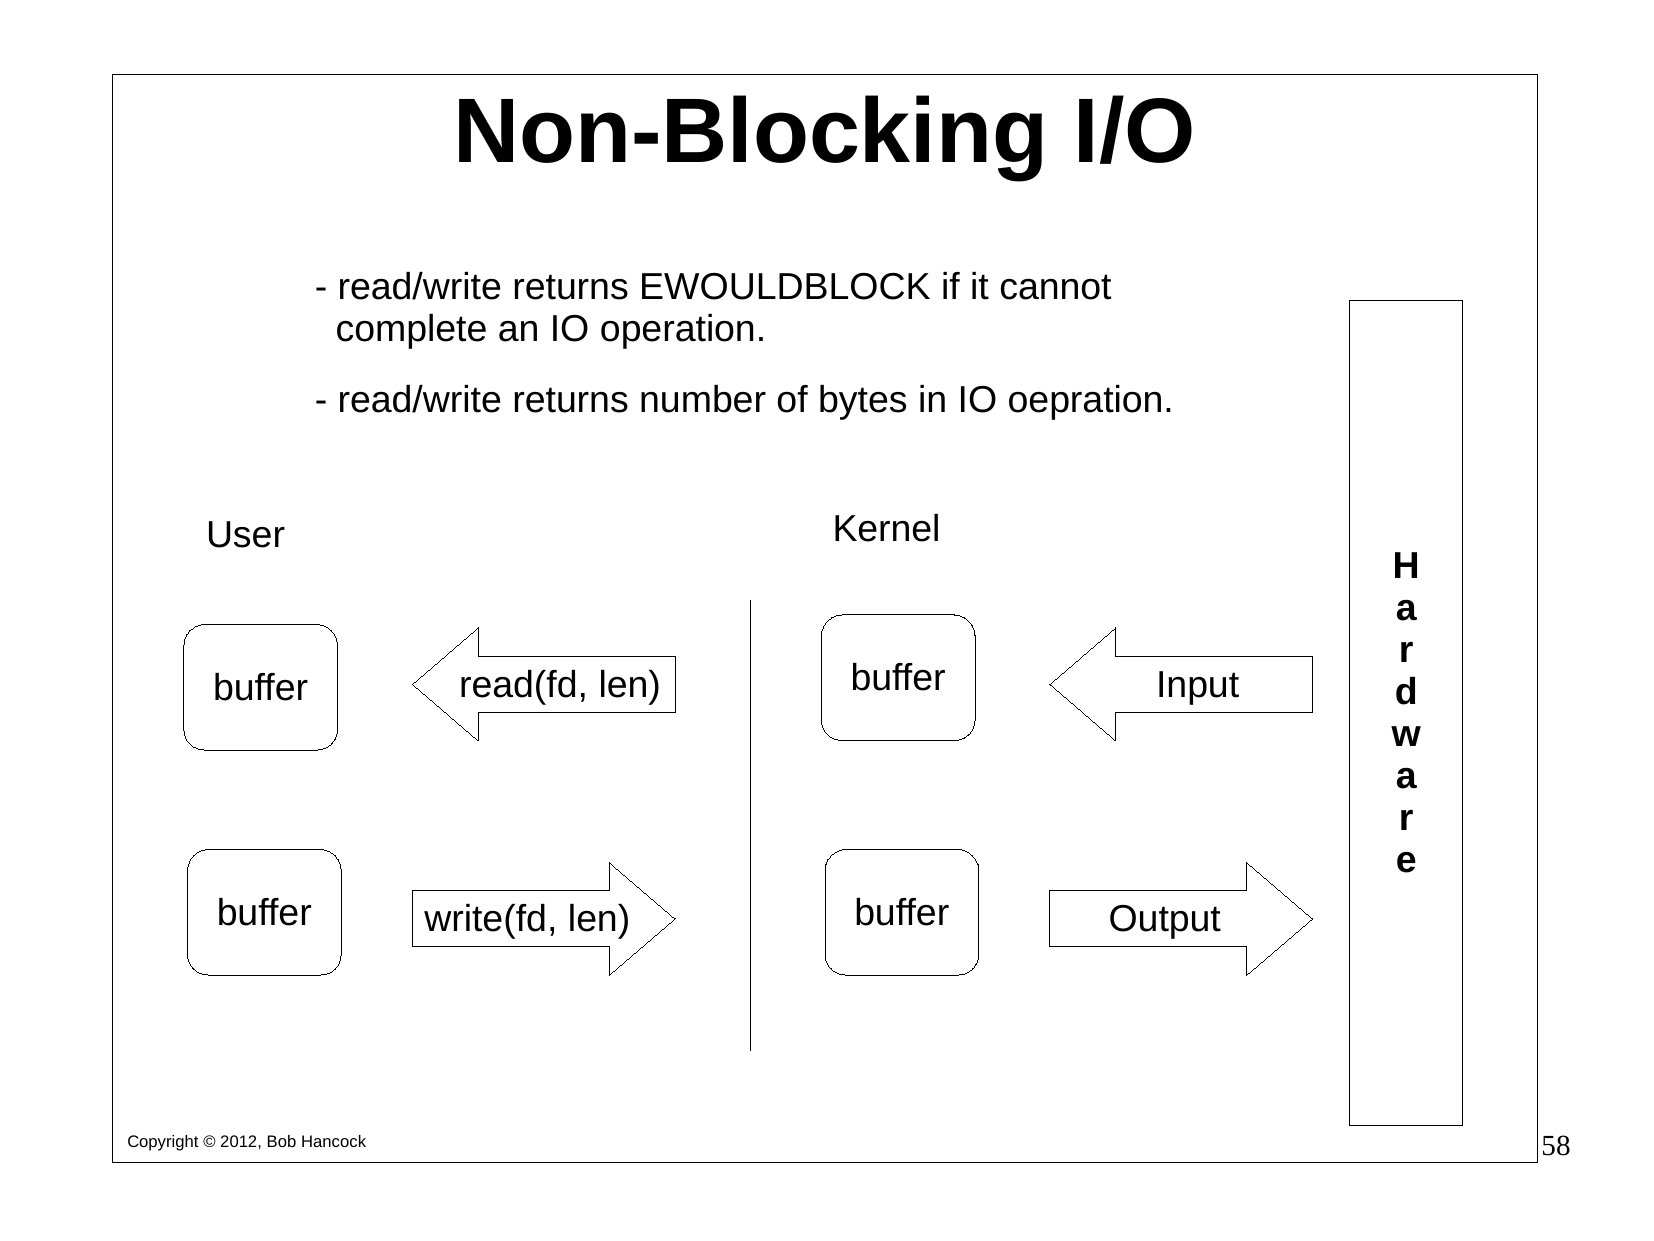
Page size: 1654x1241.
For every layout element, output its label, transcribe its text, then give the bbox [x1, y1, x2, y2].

text_box read(fd, len) [412, 627, 676, 741]
text_box Input [1049, 627, 1313, 741]
text_box buffer [183, 624, 338, 751]
text_box User [191, 505, 301, 563]
text_box buffer [821, 614, 976, 741]
text_box - read/write returns EWOULDBLOCK if it cannot complete an IO operation. [300, 257, 1238, 357]
text_box Kernel [817, 500, 956, 563]
text_box Copyright © 2012, Bob Hancock [112, 1125, 382, 1159]
title Non-Blocking I/O [112, 75, 1538, 188]
text_box buffer [825, 849, 979, 976]
text_box buffer [187, 849, 342, 976]
text_box H a r d w a r e [1349, 300, 1463, 1126]
text_box write(fd, len) [412, 862, 676, 976]
text_box - read/write returns number of bytes in IO oepration. [300, 371, 1270, 428]
text_box Output [1049, 862, 1313, 976]
